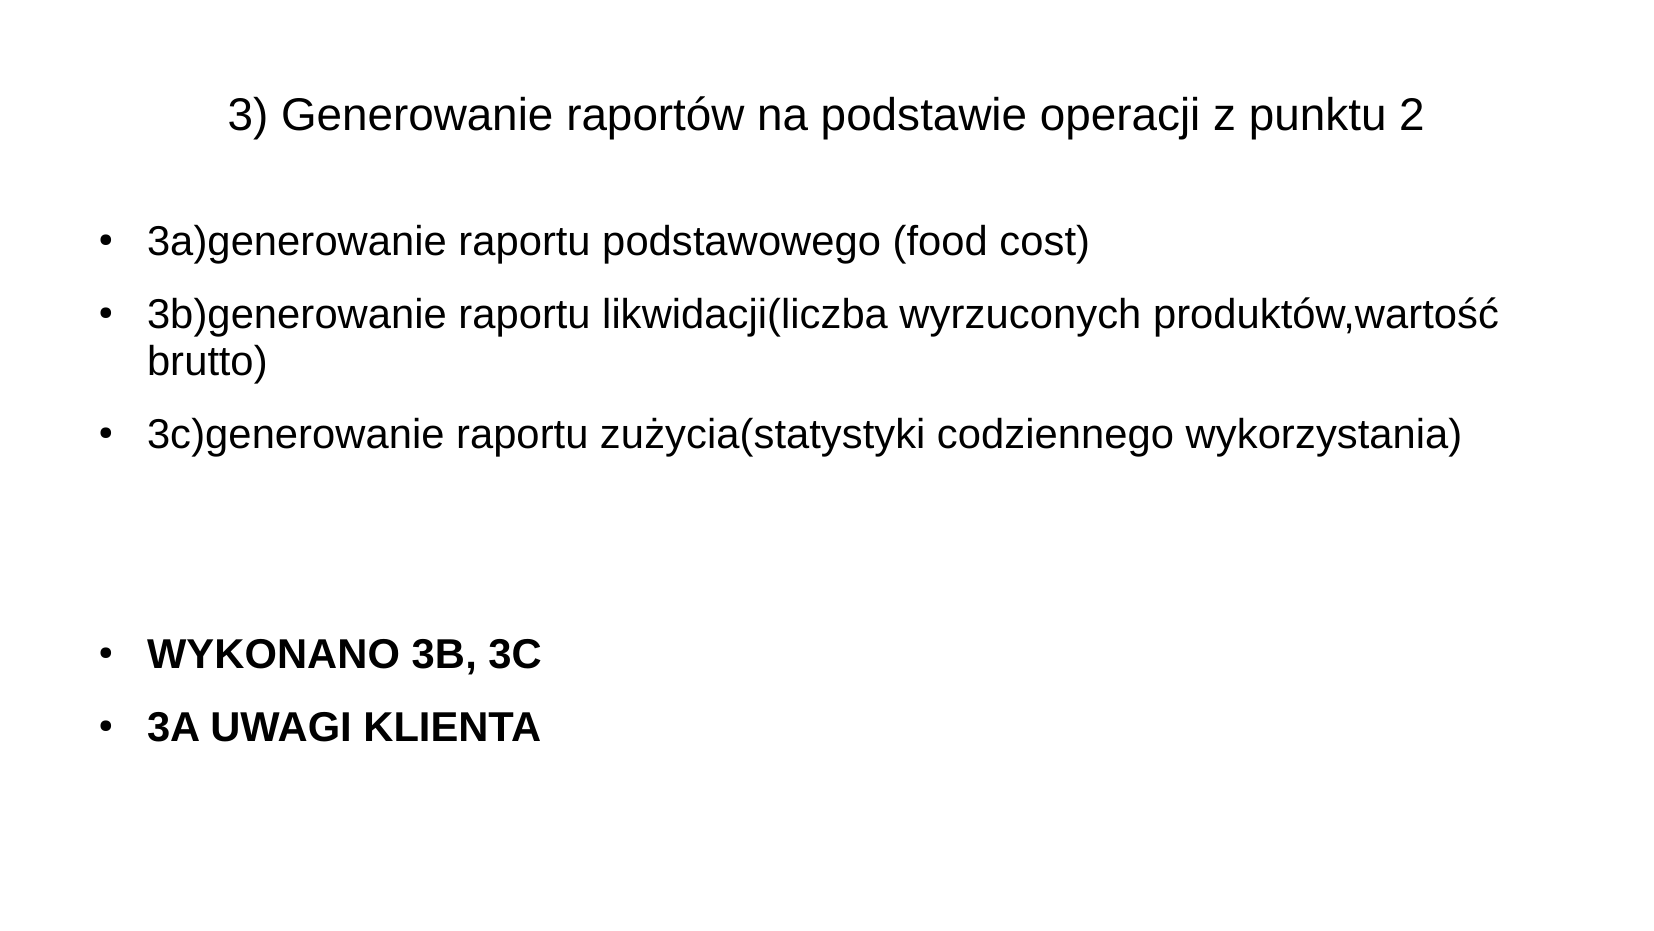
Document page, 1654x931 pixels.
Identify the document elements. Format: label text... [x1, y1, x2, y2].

list 3a)generowanie raportu podstawowego (food cost) 3b)generowanie raportu likwidacji(liczba wyrzuconych produktów,wartość brutto) 3c)generowanie raportu zużycia(statystyki codziennego wykorzystania) WYKONANO 3B, 3C 3A UWAGI KLIENTA [82, 217, 1571, 758]
title 3) Generowanie raportów na podstawie operacji z punktu 2 [82, 37, 1571, 193]
